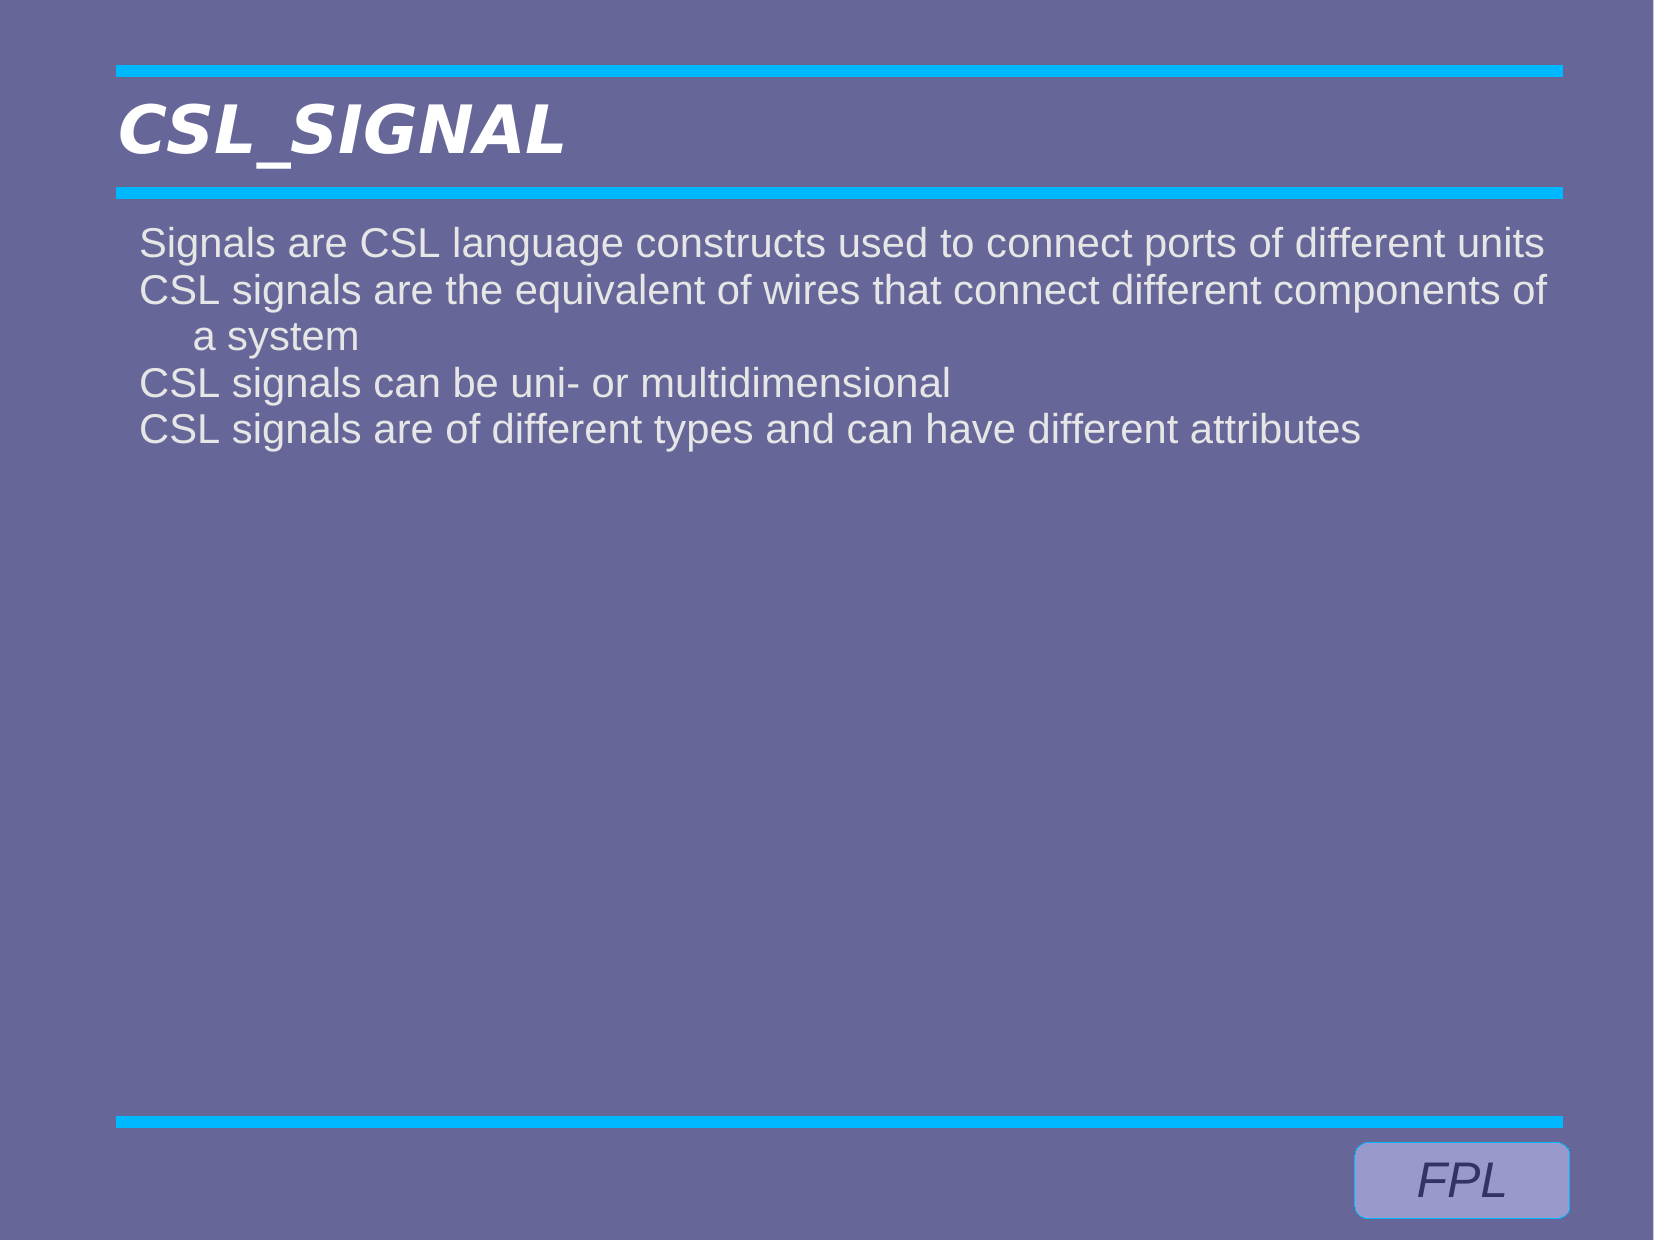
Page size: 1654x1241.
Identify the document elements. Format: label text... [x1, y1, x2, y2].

list Signals are CSL language constructs used to connect ports of different units CSL signals are the equivalent of wires that connect different components of a system CSL signals can be uni- or multidimensional CSL signals are of different types and can have different attributes [121, 220, 1561, 1133]
title CSL_SIGNAL [118, 41, 1531, 219]
